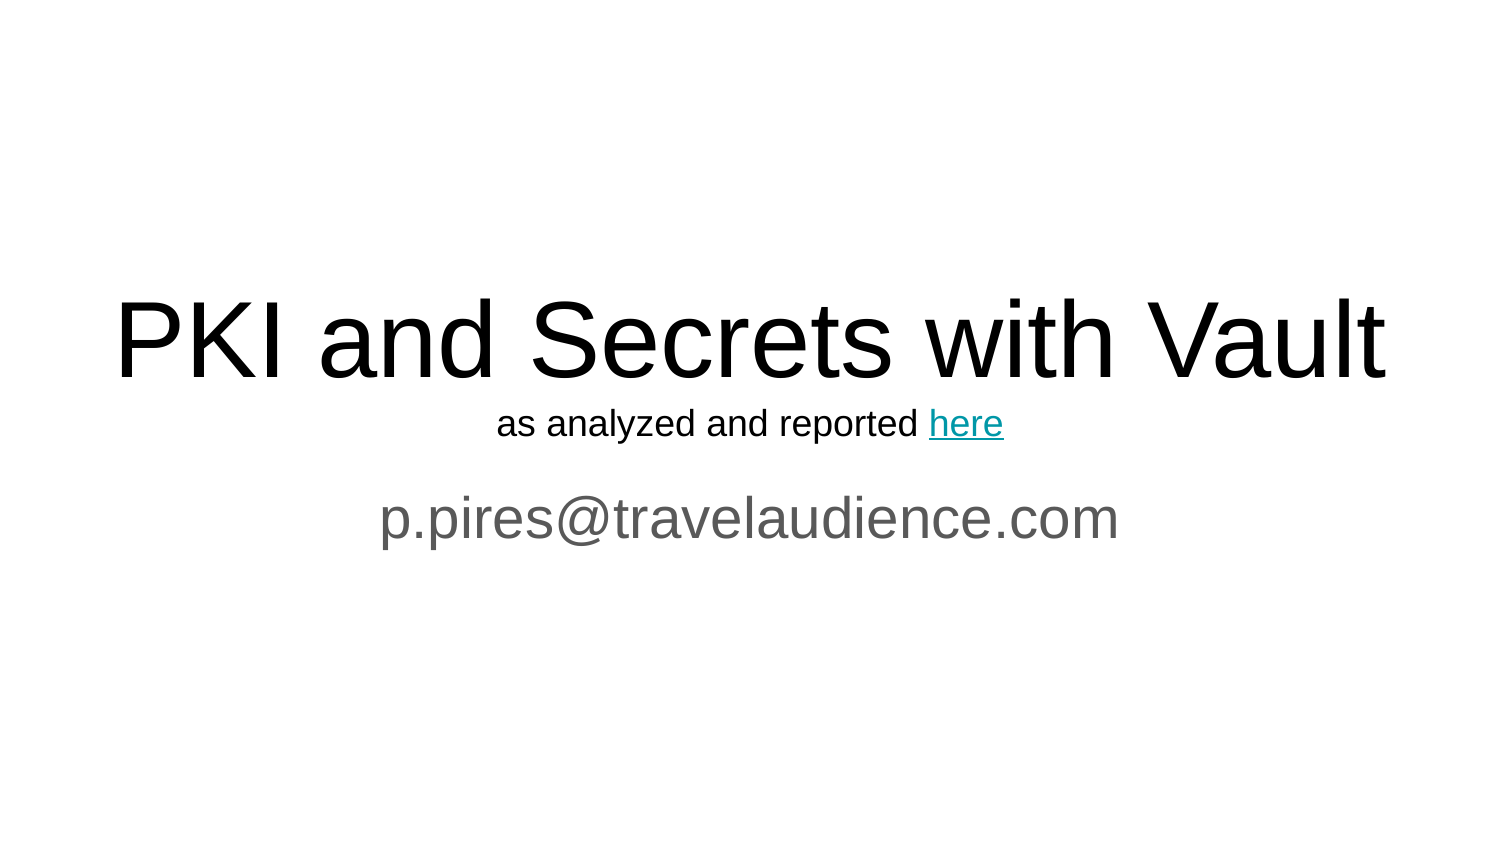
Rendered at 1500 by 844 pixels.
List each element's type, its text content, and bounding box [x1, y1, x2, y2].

subtitle p.pires@travelaudience.com [51, 464, 1449, 595]
title PKI and Secrets with Vault as analyzed and reported here [51, 122, 1449, 459]
